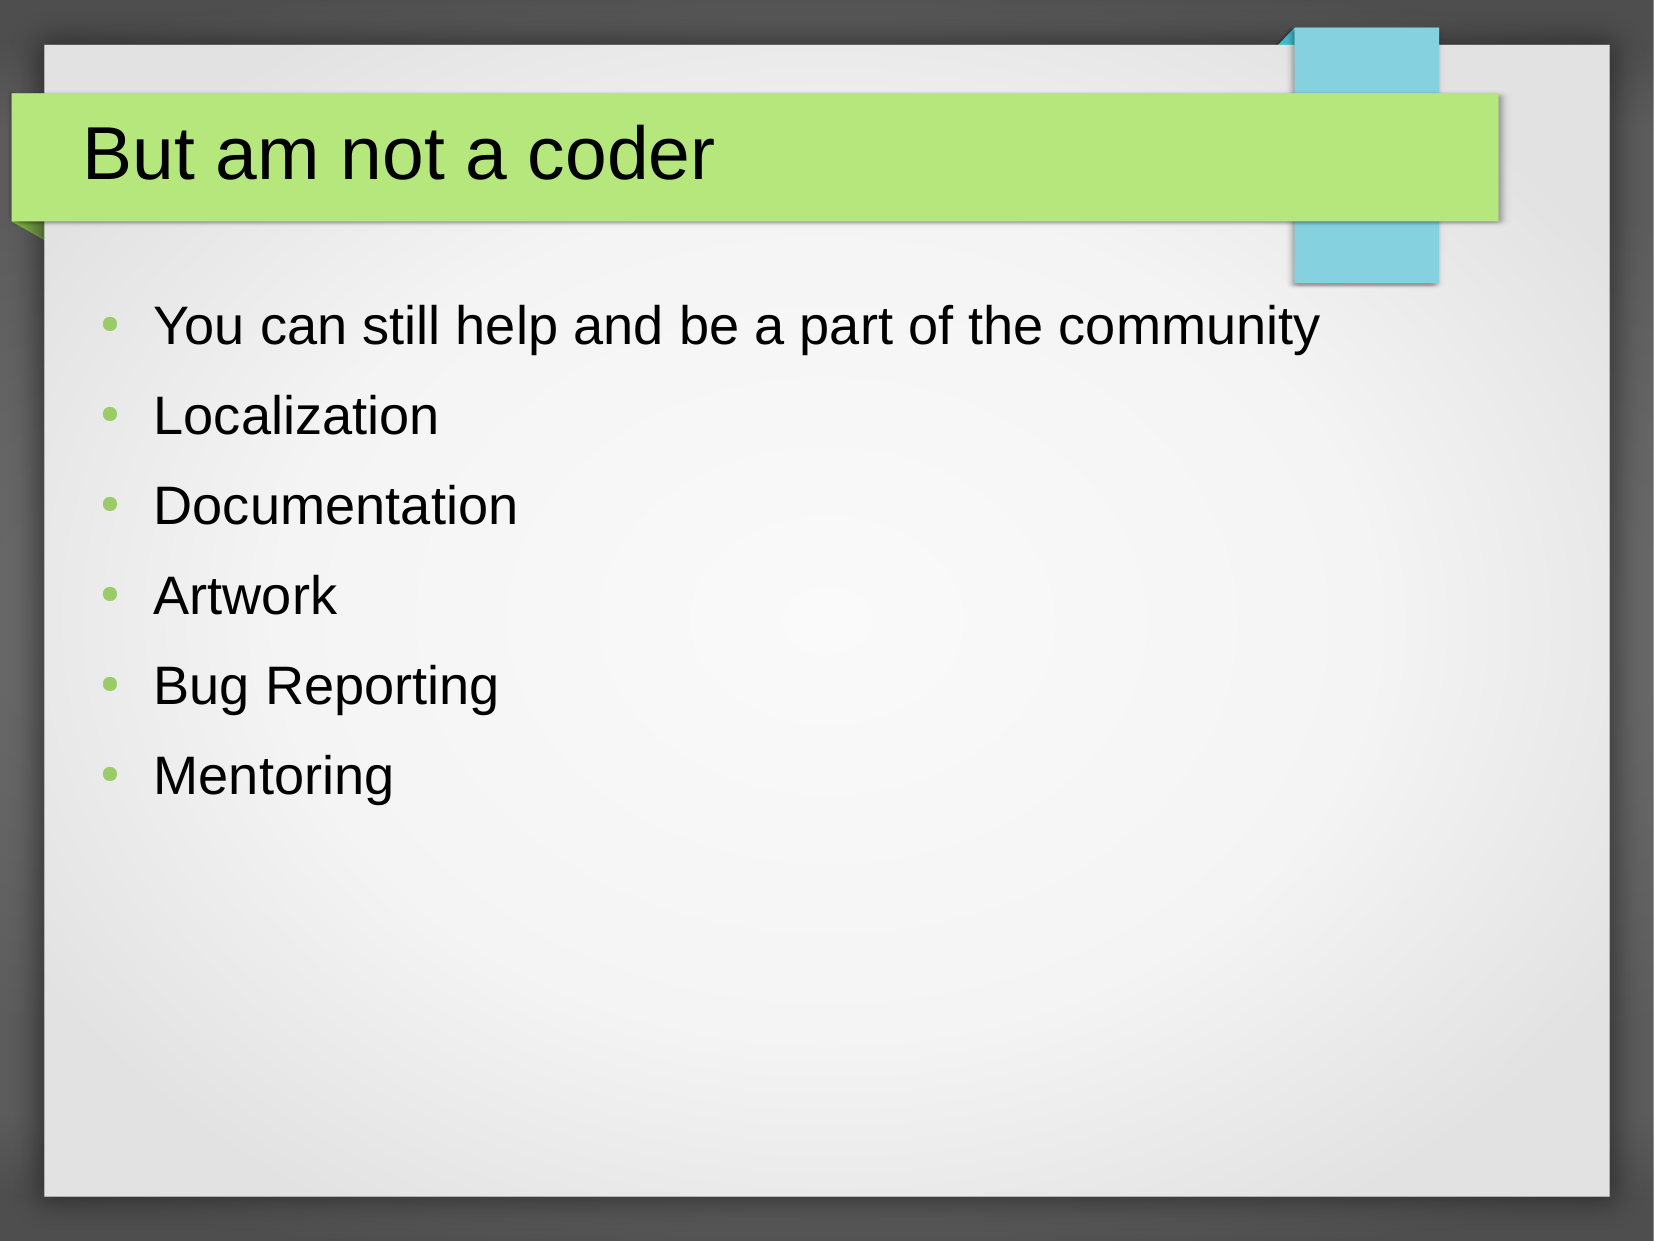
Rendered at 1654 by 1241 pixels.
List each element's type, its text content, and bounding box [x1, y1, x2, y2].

title But am not a coder [82, 94, 1264, 213]
list You can still help and be a part of the community Localization Documentation Artwork Bug Reporting Mentoring [82, 295, 1571, 1015]
picture [0, 0, 1654, 1241]
